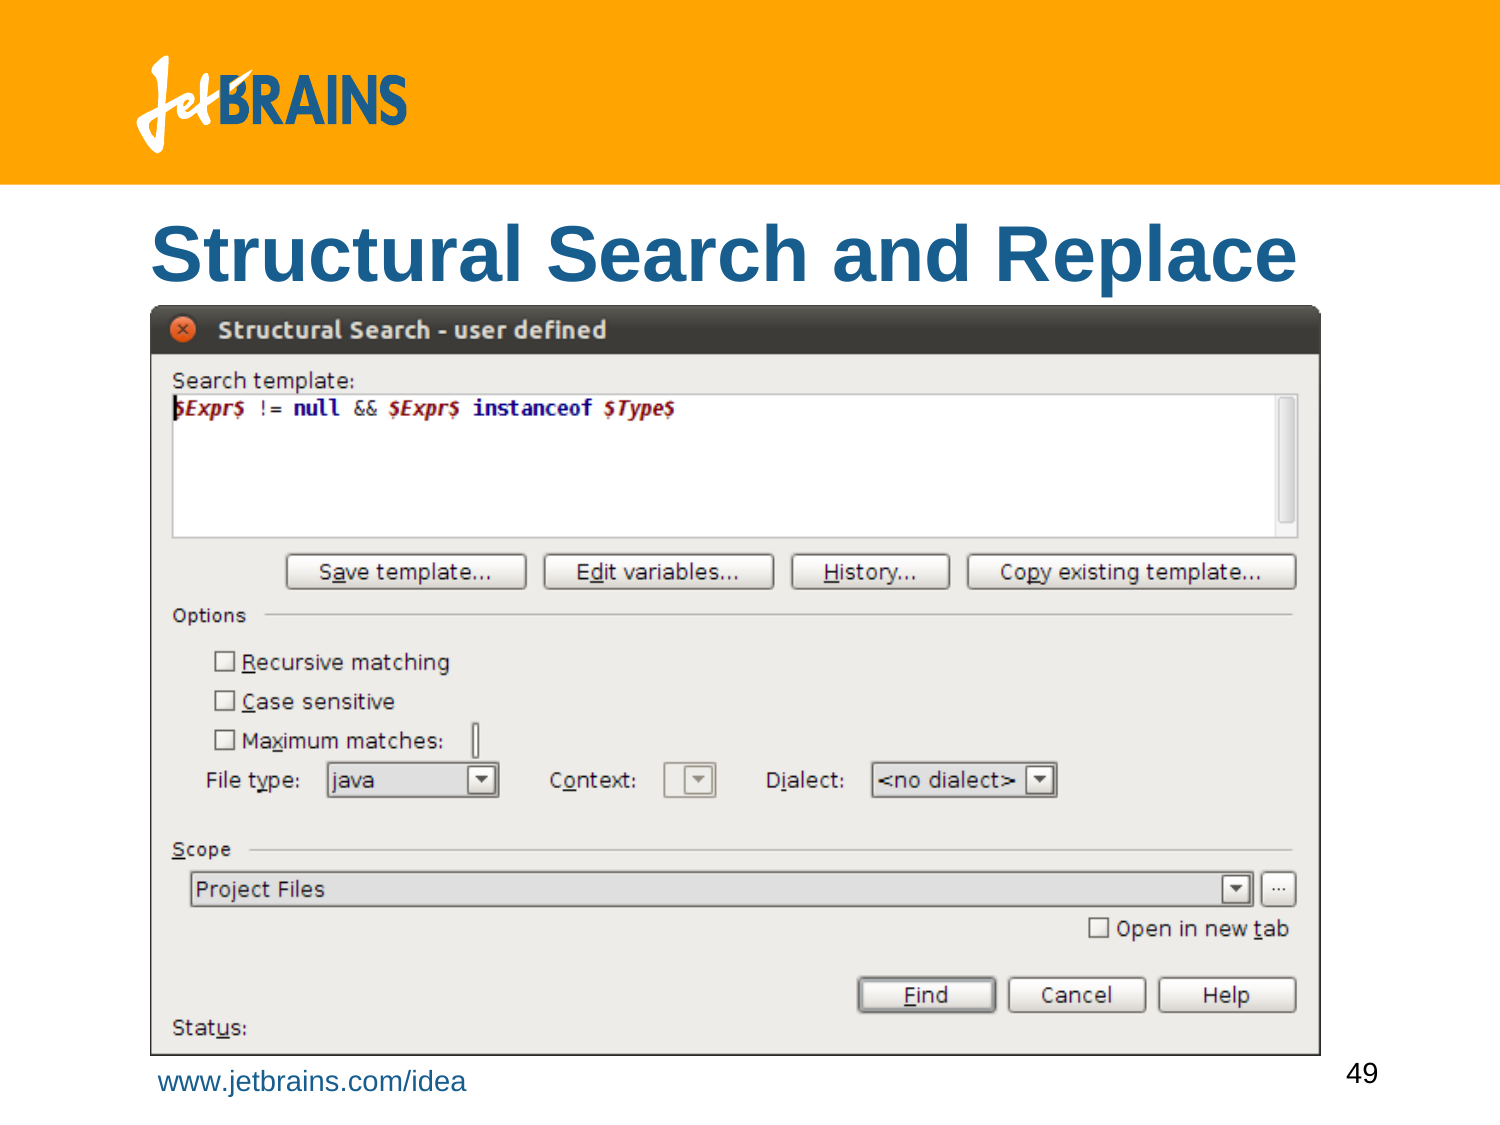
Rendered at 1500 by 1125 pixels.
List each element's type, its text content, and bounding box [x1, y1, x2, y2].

picture [150, 305, 1321, 1056]
title Structural Search and Replace [135, 194, 1377, 305]
